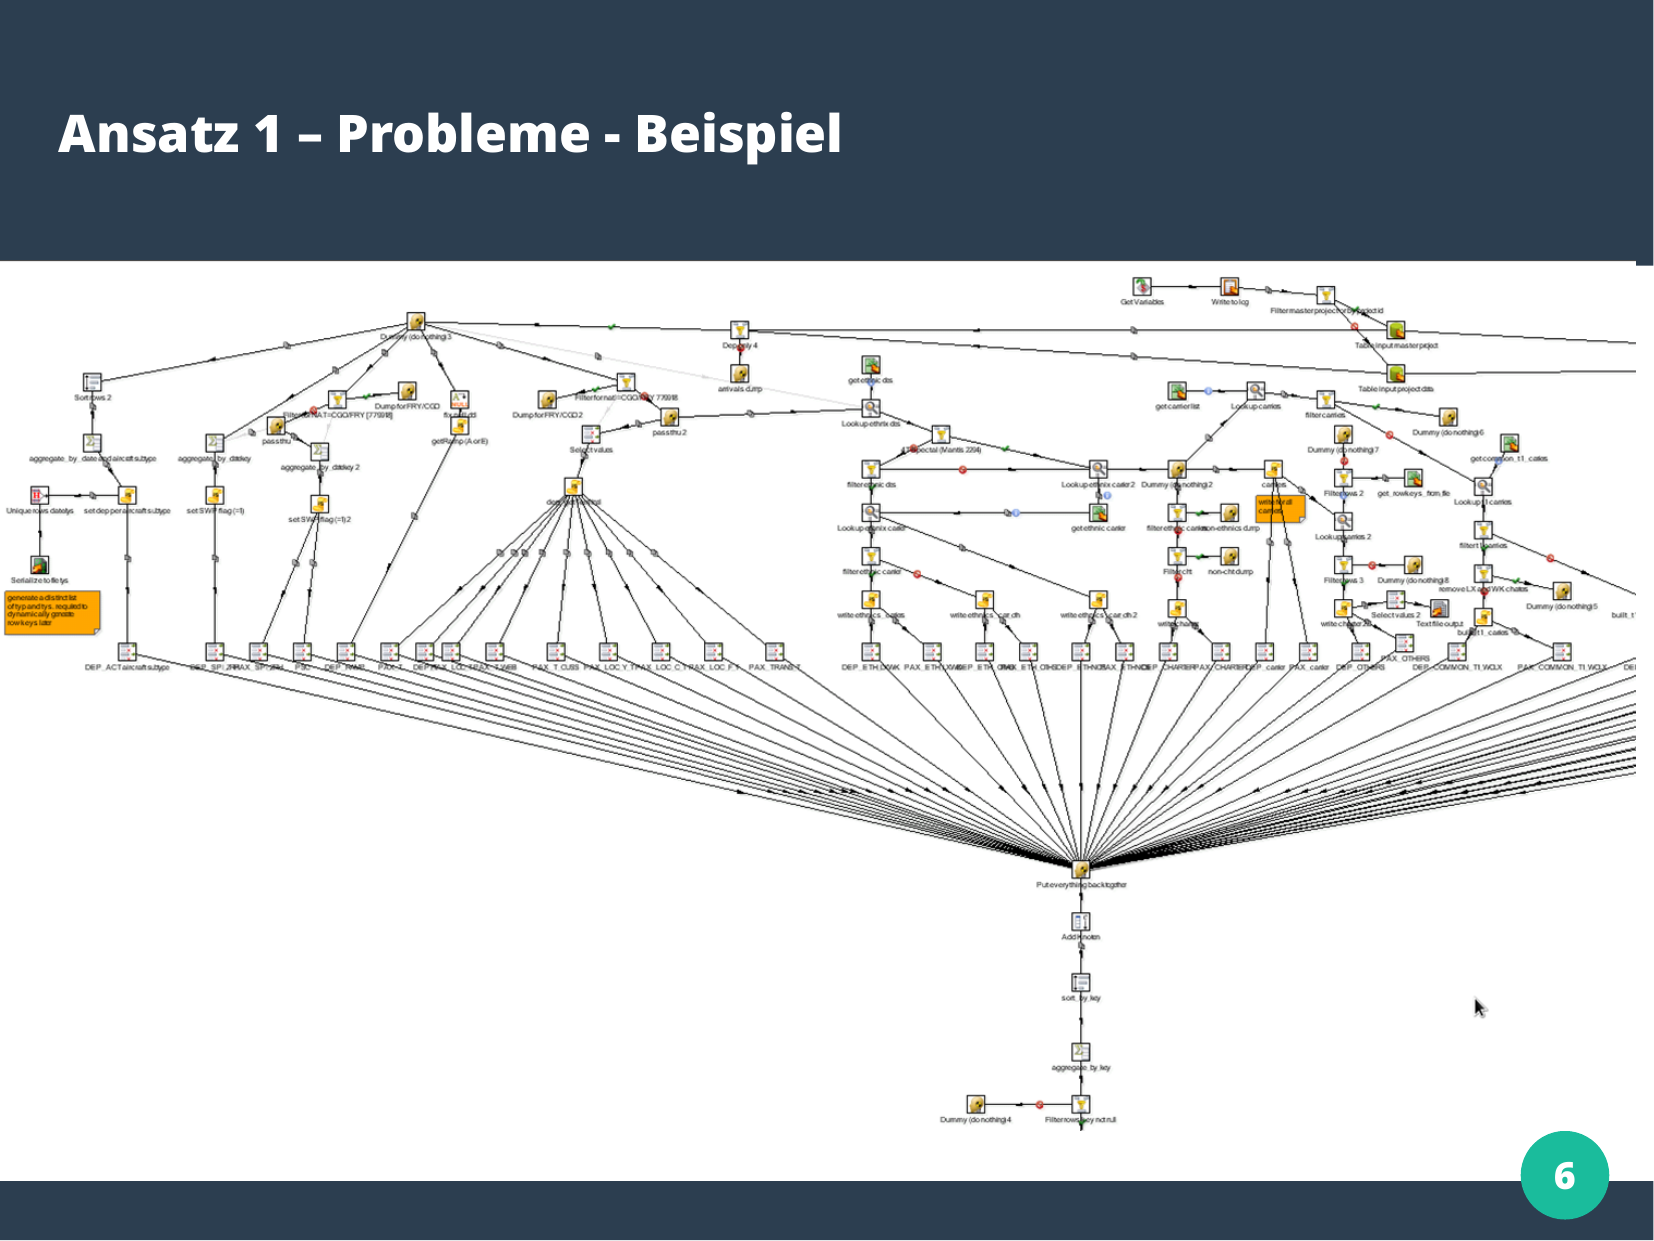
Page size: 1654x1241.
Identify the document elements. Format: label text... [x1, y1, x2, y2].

title Ansatz 1 – Probleme - Beispiel [59, 59, 1595, 207]
picture [0, 260, 1636, 1131]
